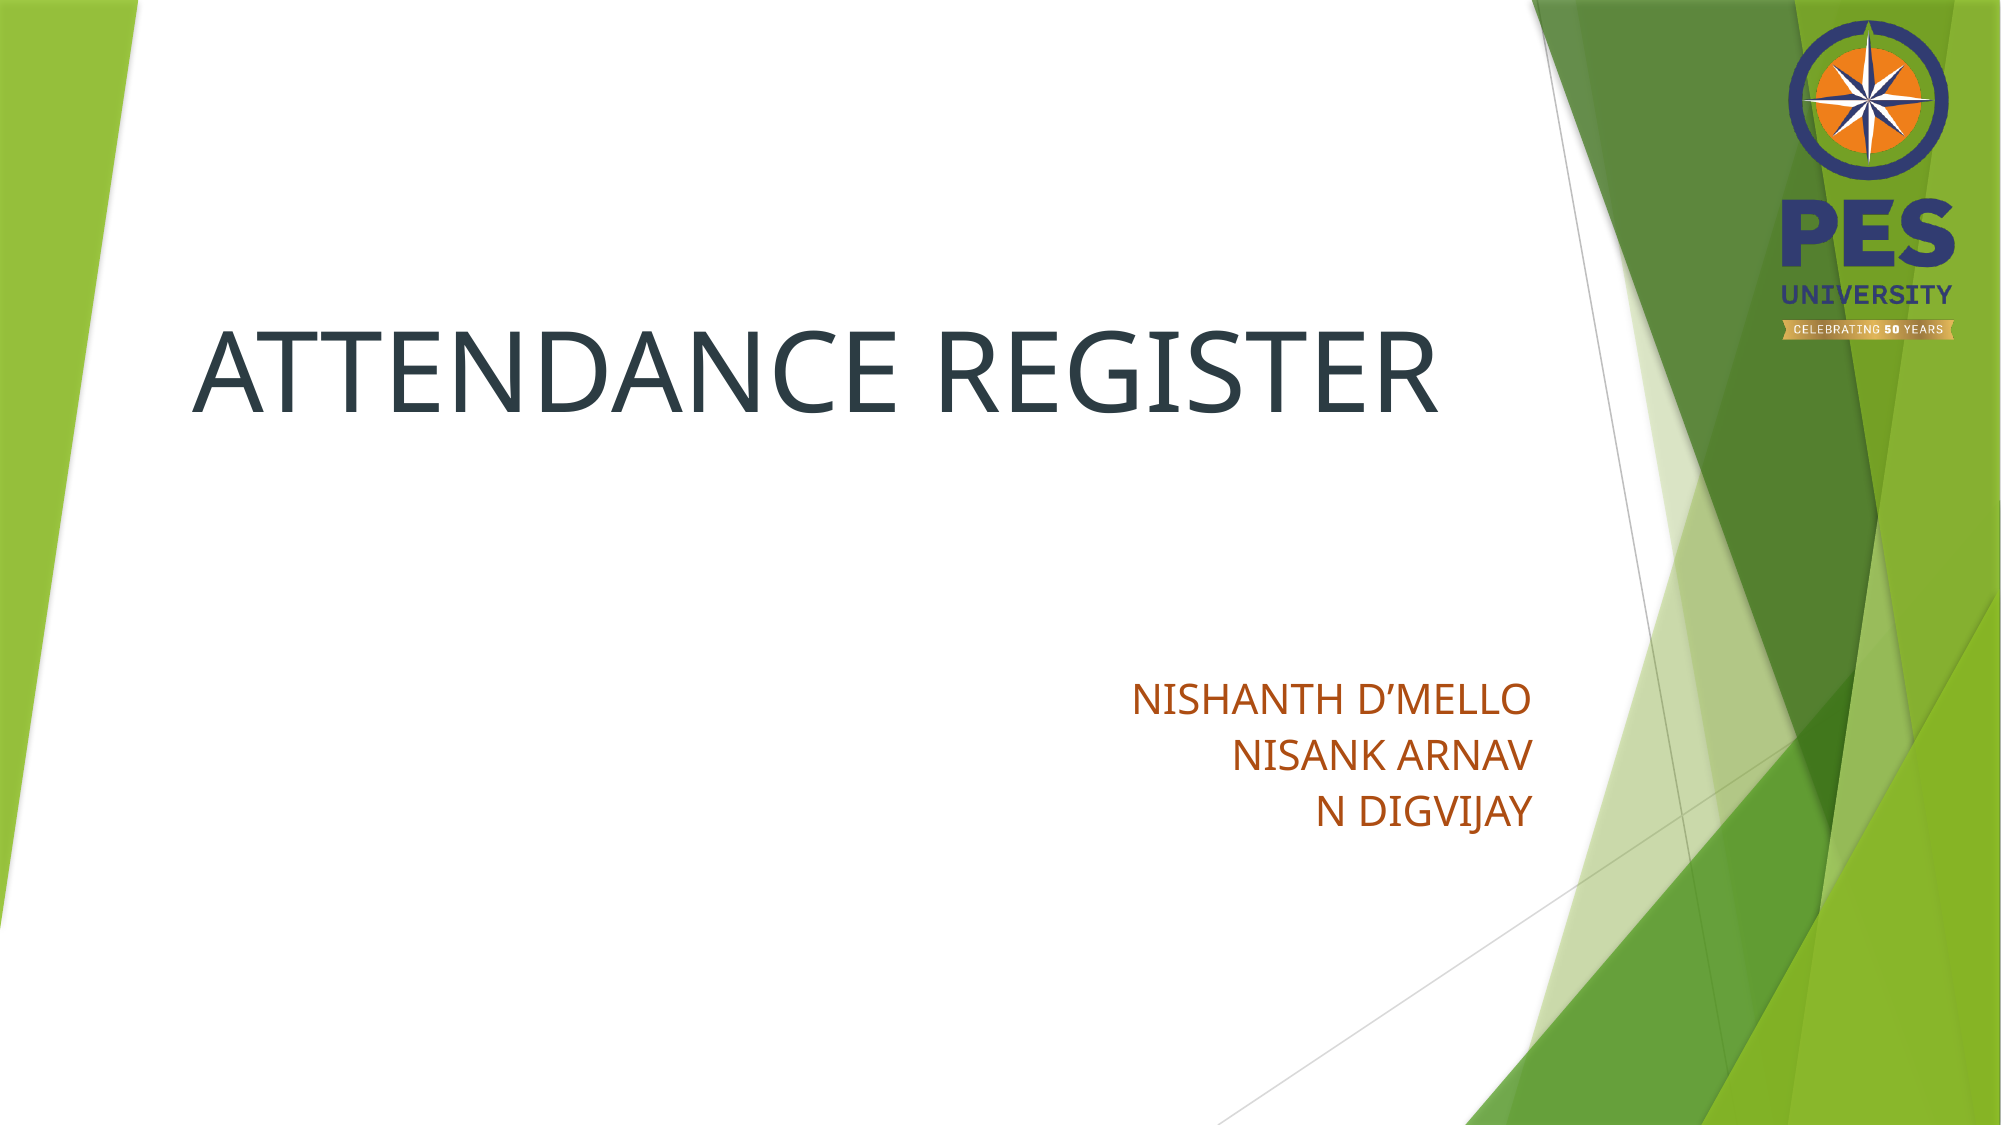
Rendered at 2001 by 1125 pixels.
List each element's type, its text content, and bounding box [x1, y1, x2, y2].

title ATTENDANCE REGISTER [177, 51, 1678, 443]
picture [1782, 20, 1955, 340]
subtitle NISHANTH D’MELLO NISANK ARNAV N DIGVIJAY [247, 664, 1548, 845]
